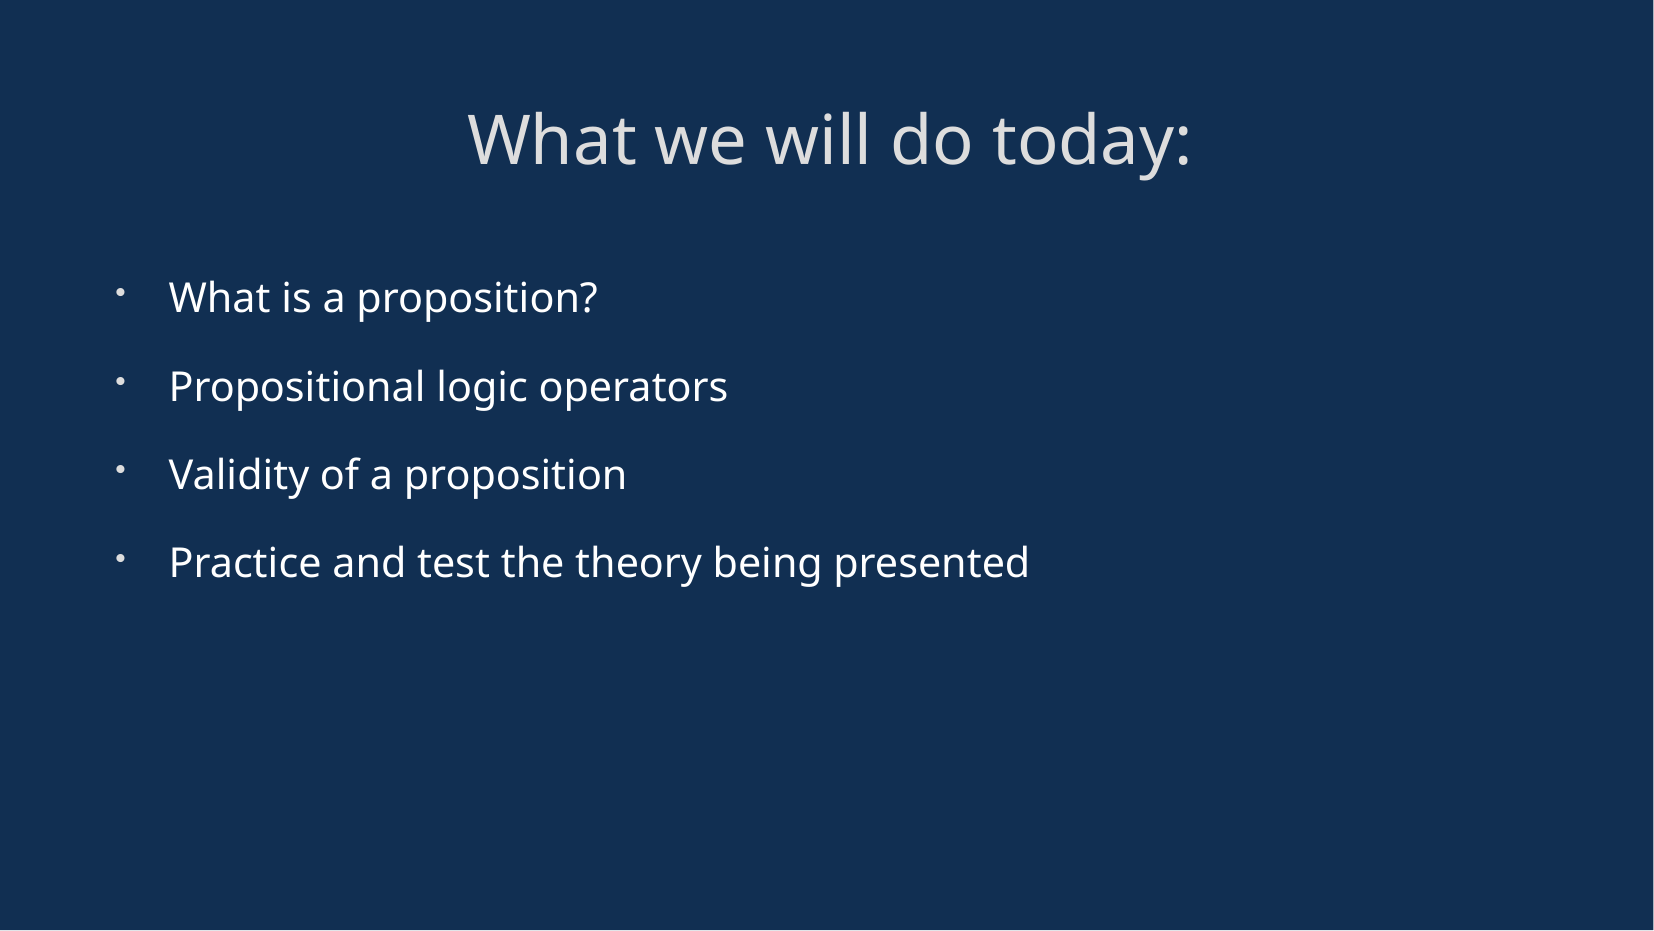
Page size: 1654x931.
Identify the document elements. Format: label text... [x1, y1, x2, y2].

list What is a proposition? Propositional logic operators Validity of a proposition Practice and test the theory being presented [97, 268, 1563, 806]
title What we will do today: [97, 56, 1563, 220]
